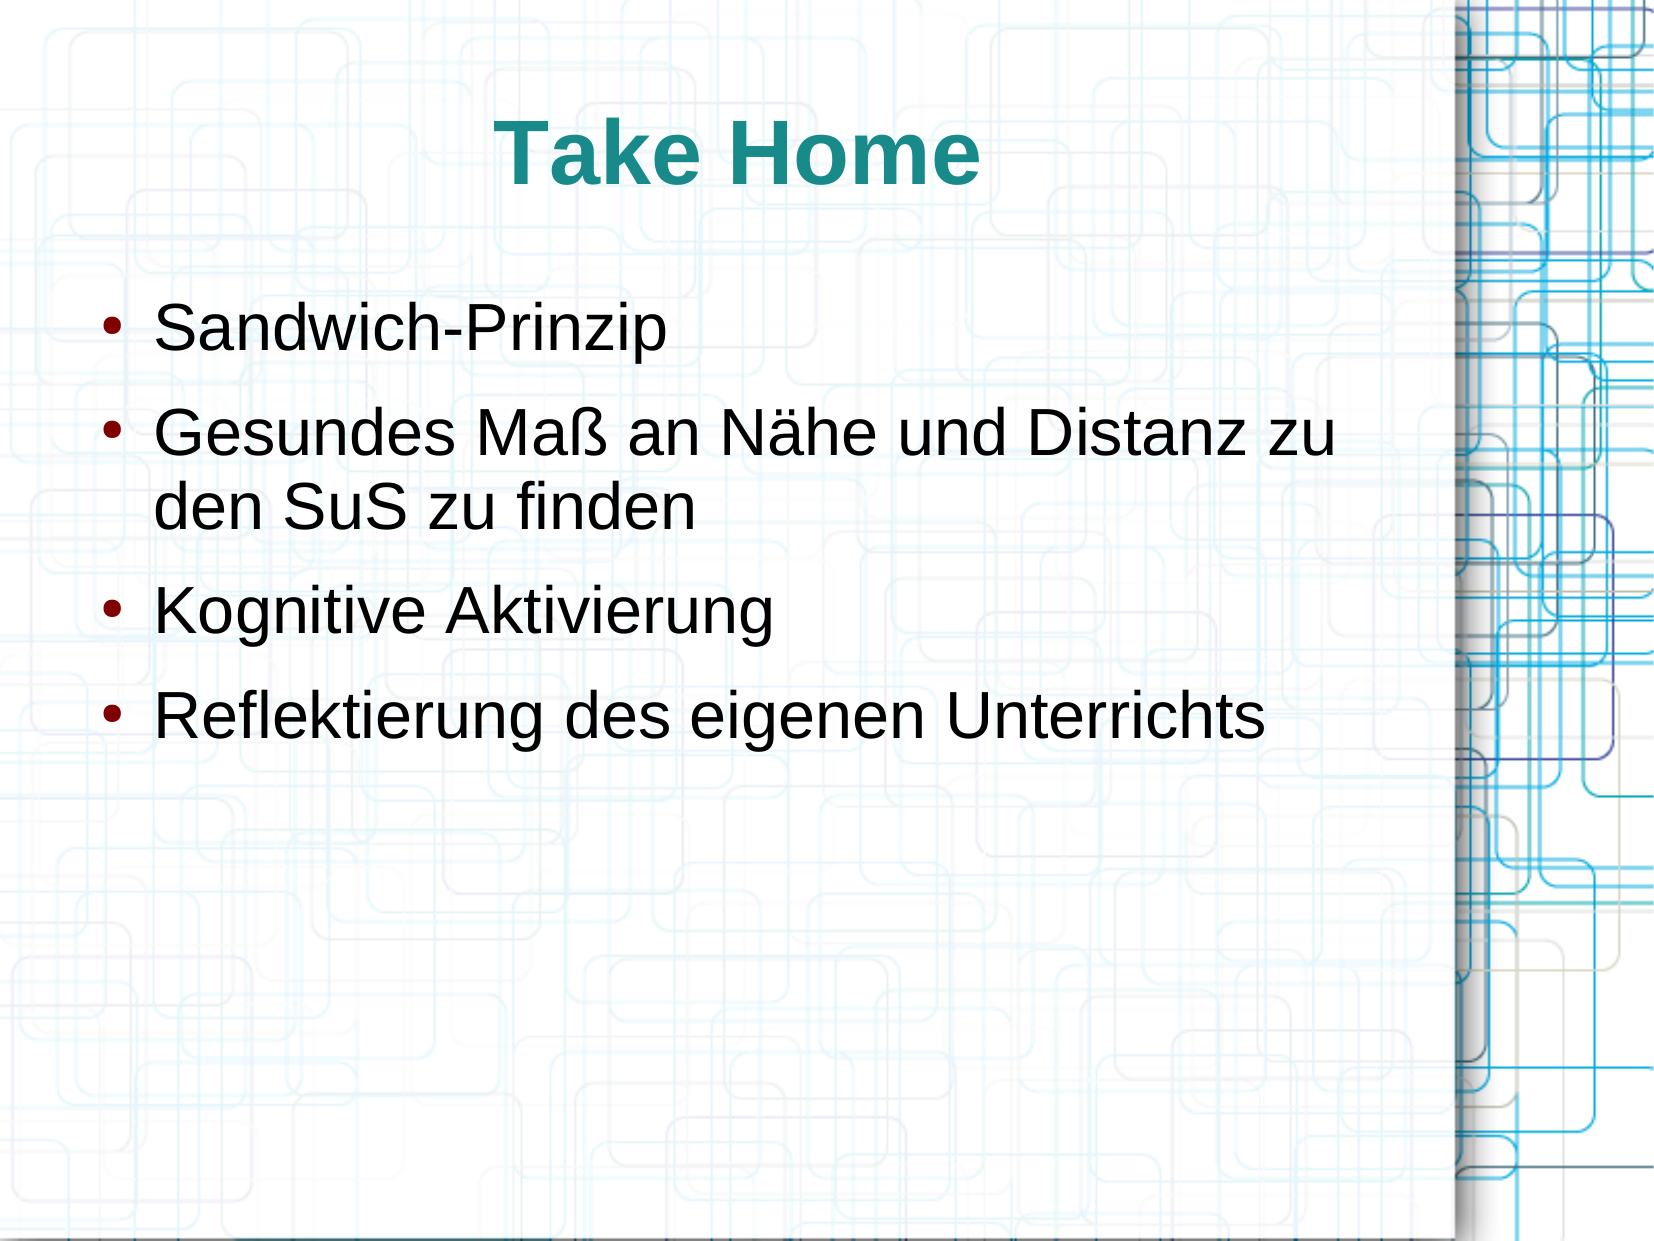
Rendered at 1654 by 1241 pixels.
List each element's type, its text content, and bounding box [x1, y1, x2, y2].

title Take Home [59, 49, 1418, 257]
list Sandwich-Prinzip Gesundes Maß an Nähe und Distanz zu den SuS zu finden Kognitive Aktivierung Reflektierung des eigenen Unterrichts [82, 290, 1418, 1109]
picture [0, 0, 1654, 1241]
